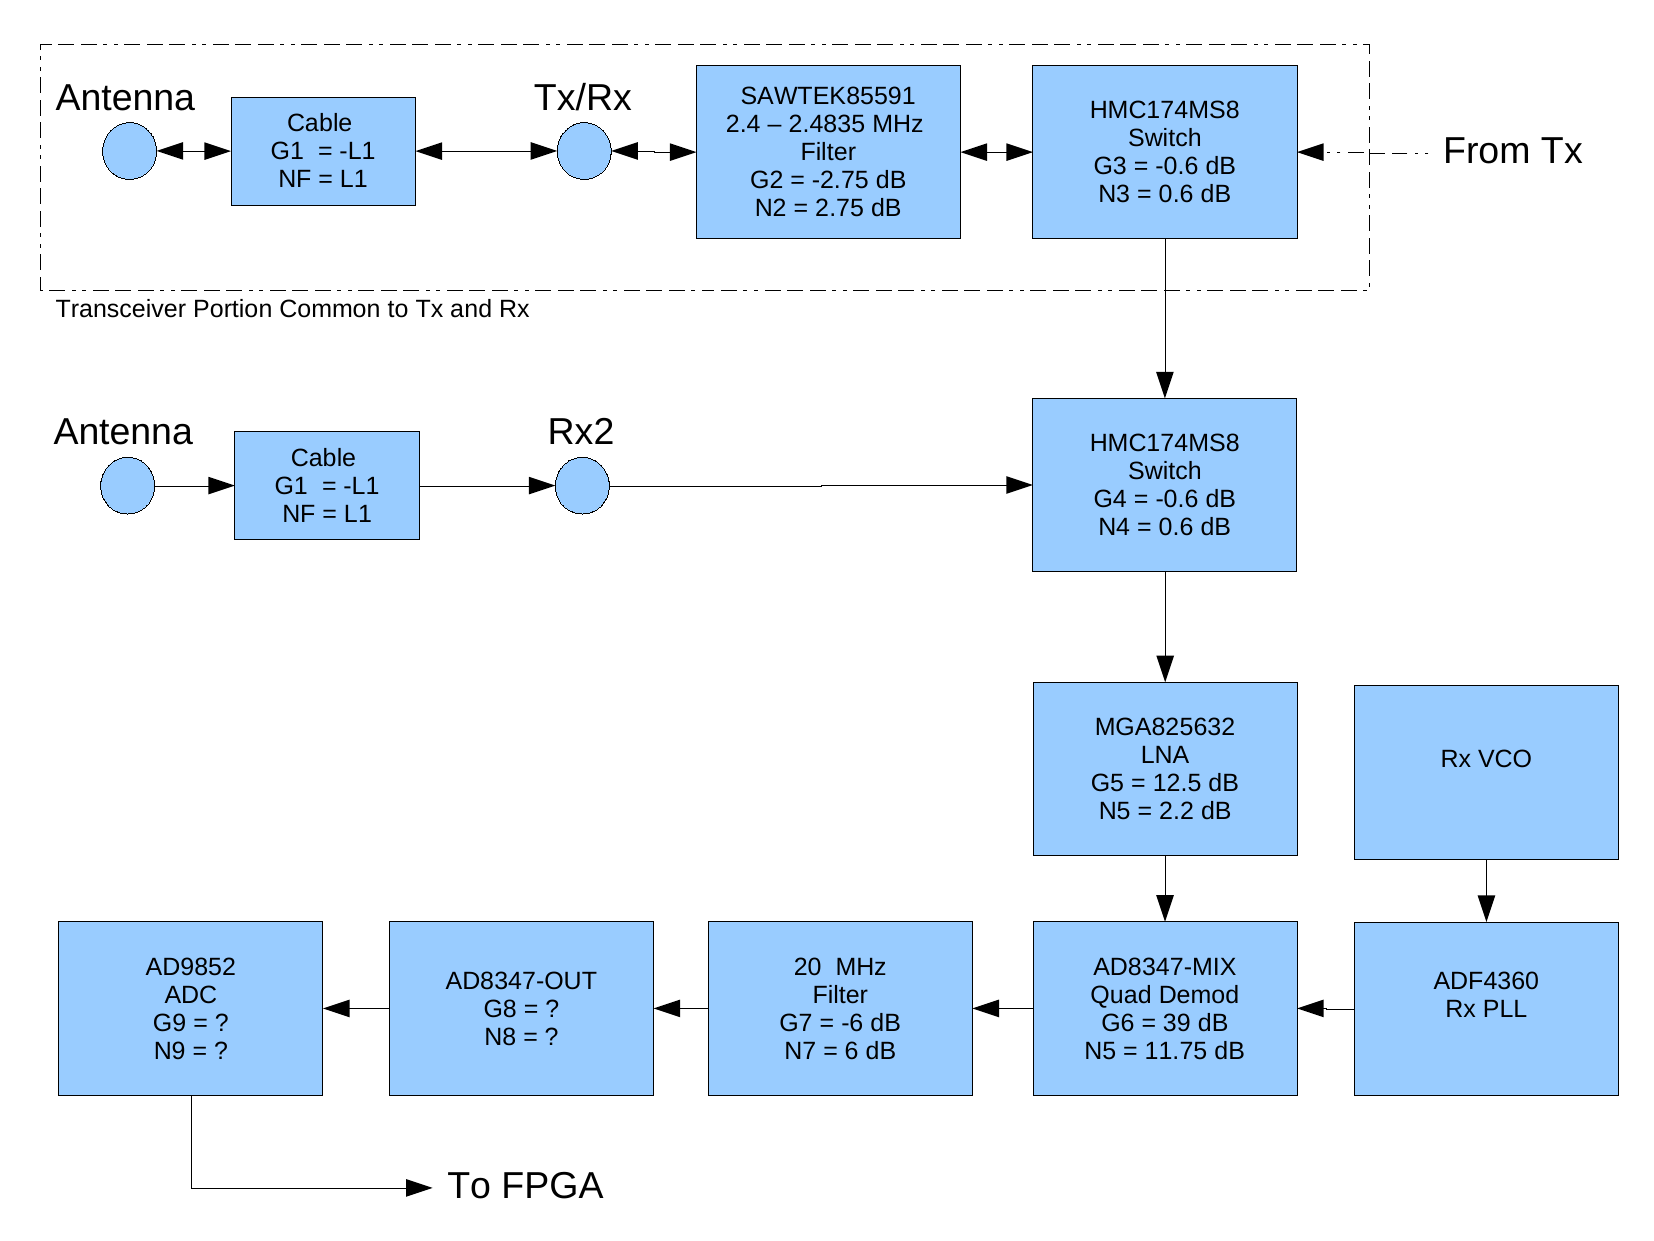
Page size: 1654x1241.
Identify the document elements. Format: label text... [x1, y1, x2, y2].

text_box AD8347-OUT G8 = ? N8 = ? [389, 921, 654, 1096]
text_box Cable G1 = -L1 NF = L1 [231, 97, 416, 206]
text_box ADF4360 Rx PLL [1354, 922, 1619, 1096]
text_box [100, 465, 155, 515]
text_box To FPGA [432, 1157, 683, 1219]
text_box [555, 465, 610, 515]
text_box [102, 130, 157, 180]
text_box Antenna [33, 68, 218, 130]
text_box Tx/Rx [517, 68, 649, 130]
text_box Rx VCO [1354, 685, 1619, 860]
text_box [557, 130, 612, 180]
text_box From Tx [1428, 122, 1615, 184]
text_box Cable G1 = -L1 NF = L1 [234, 431, 420, 540]
text_box AD9852 ADC G9 = ? N9 = ? [58, 921, 323, 1096]
text_box HMC174MS8 Switch G3 = -0.6 dB N3 = 0.6 dB [1032, 65, 1298, 239]
text_box Transceiver Portion Common to Tx and Rx [40, 287, 802, 334]
text_box MGA825632 LNA G5 = 12.5 dB N5 = 2.2 dB [1033, 682, 1298, 856]
text_box Rx2 [515, 403, 647, 465]
text_box Antenna [31, 403, 216, 465]
text_box HMC174MS8 Switch G4 = -0.6 dB N4 = 0.6 dB [1032, 398, 1297, 572]
text_box SAWTEK85591 2.4 – 2.4835 MHz Filter G2 = -2.75 dB N2 = 2.75 dB [696, 65, 961, 239]
text_box 20 MHz Filter G7 = -6 dB N7 = 6 dB [708, 921, 973, 1096]
text_box AD8347-MIX Quad Demod G6 = 39 dB N5 = 11.75 dB [1033, 921, 1298, 1096]
